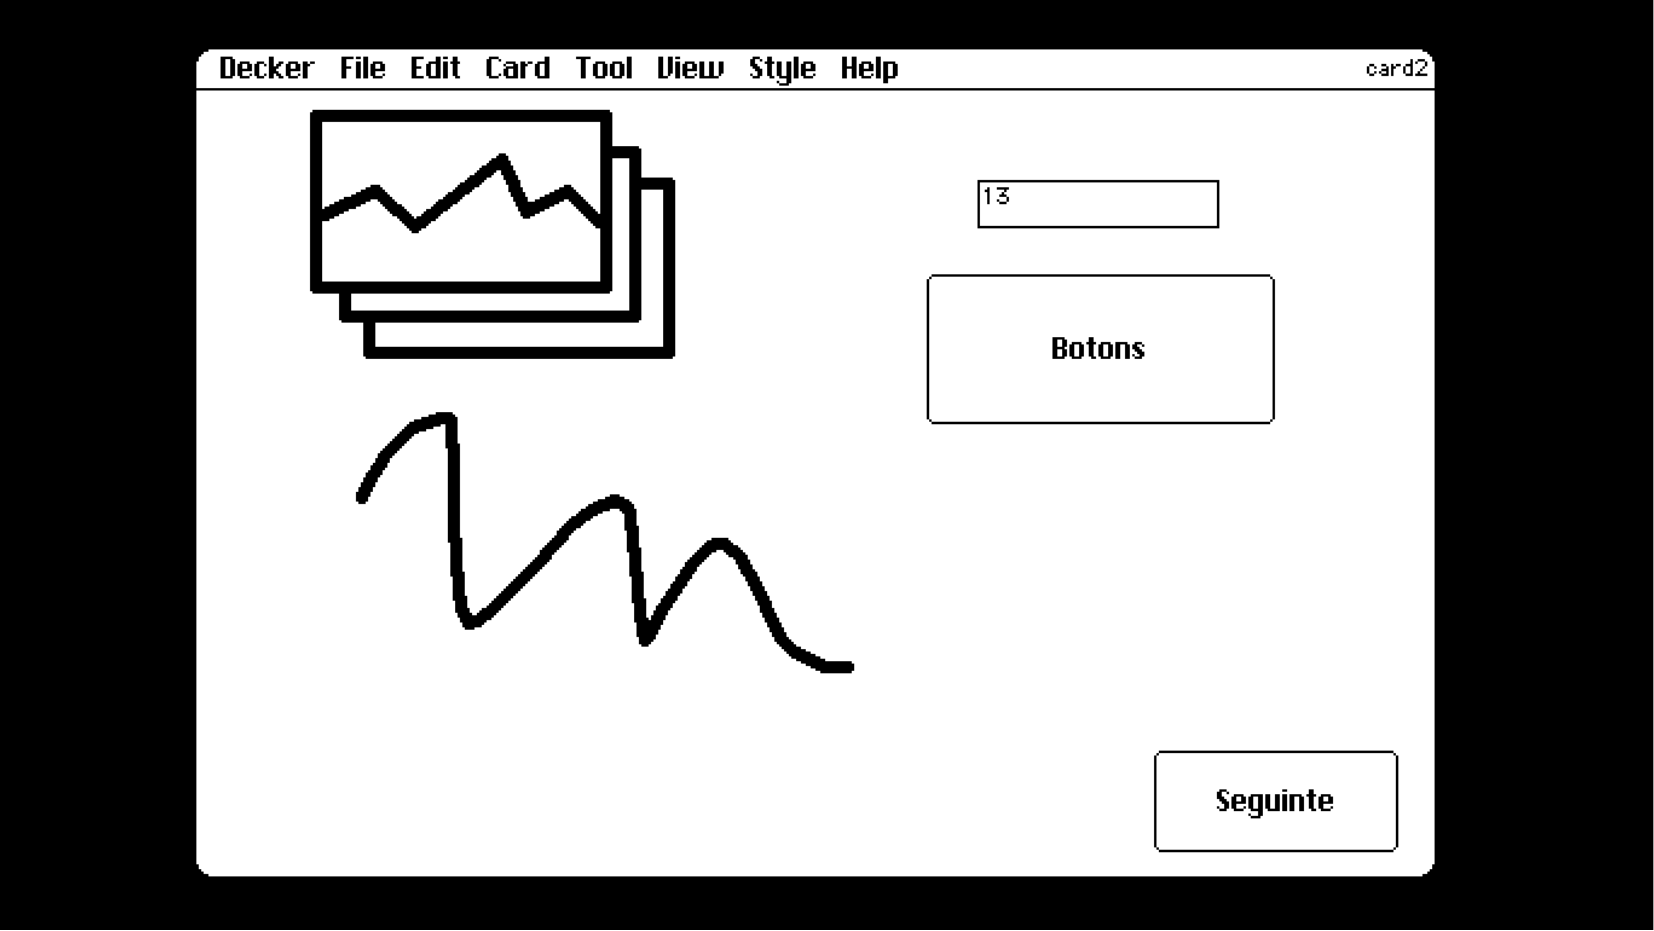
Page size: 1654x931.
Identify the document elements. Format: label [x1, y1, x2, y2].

picture [188, 35, 1448, 891]
